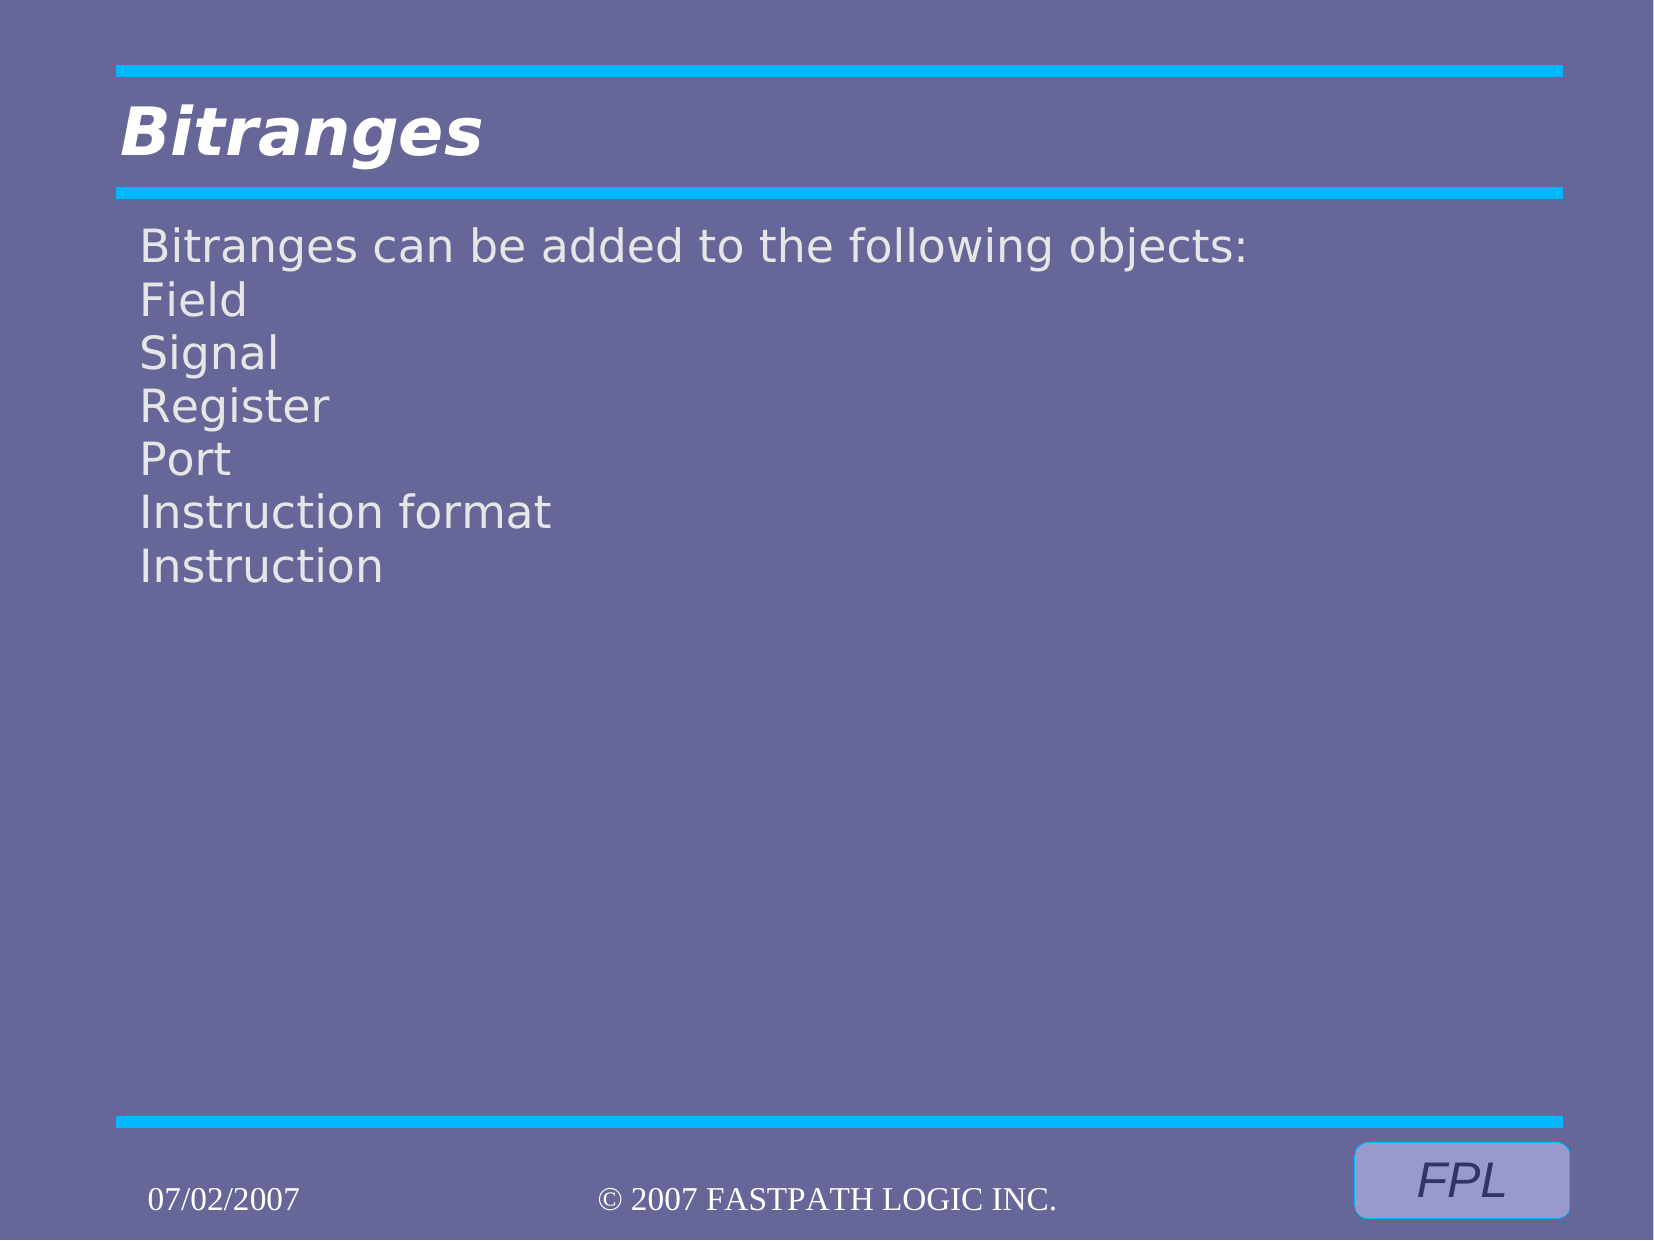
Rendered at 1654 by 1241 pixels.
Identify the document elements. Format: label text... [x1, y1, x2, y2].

list Bitranges can be added to the following objects: Field Signal Register Port Instruction format Instruction [121, 220, 1561, 1133]
title Bitranges [120, 43, 1533, 222]
